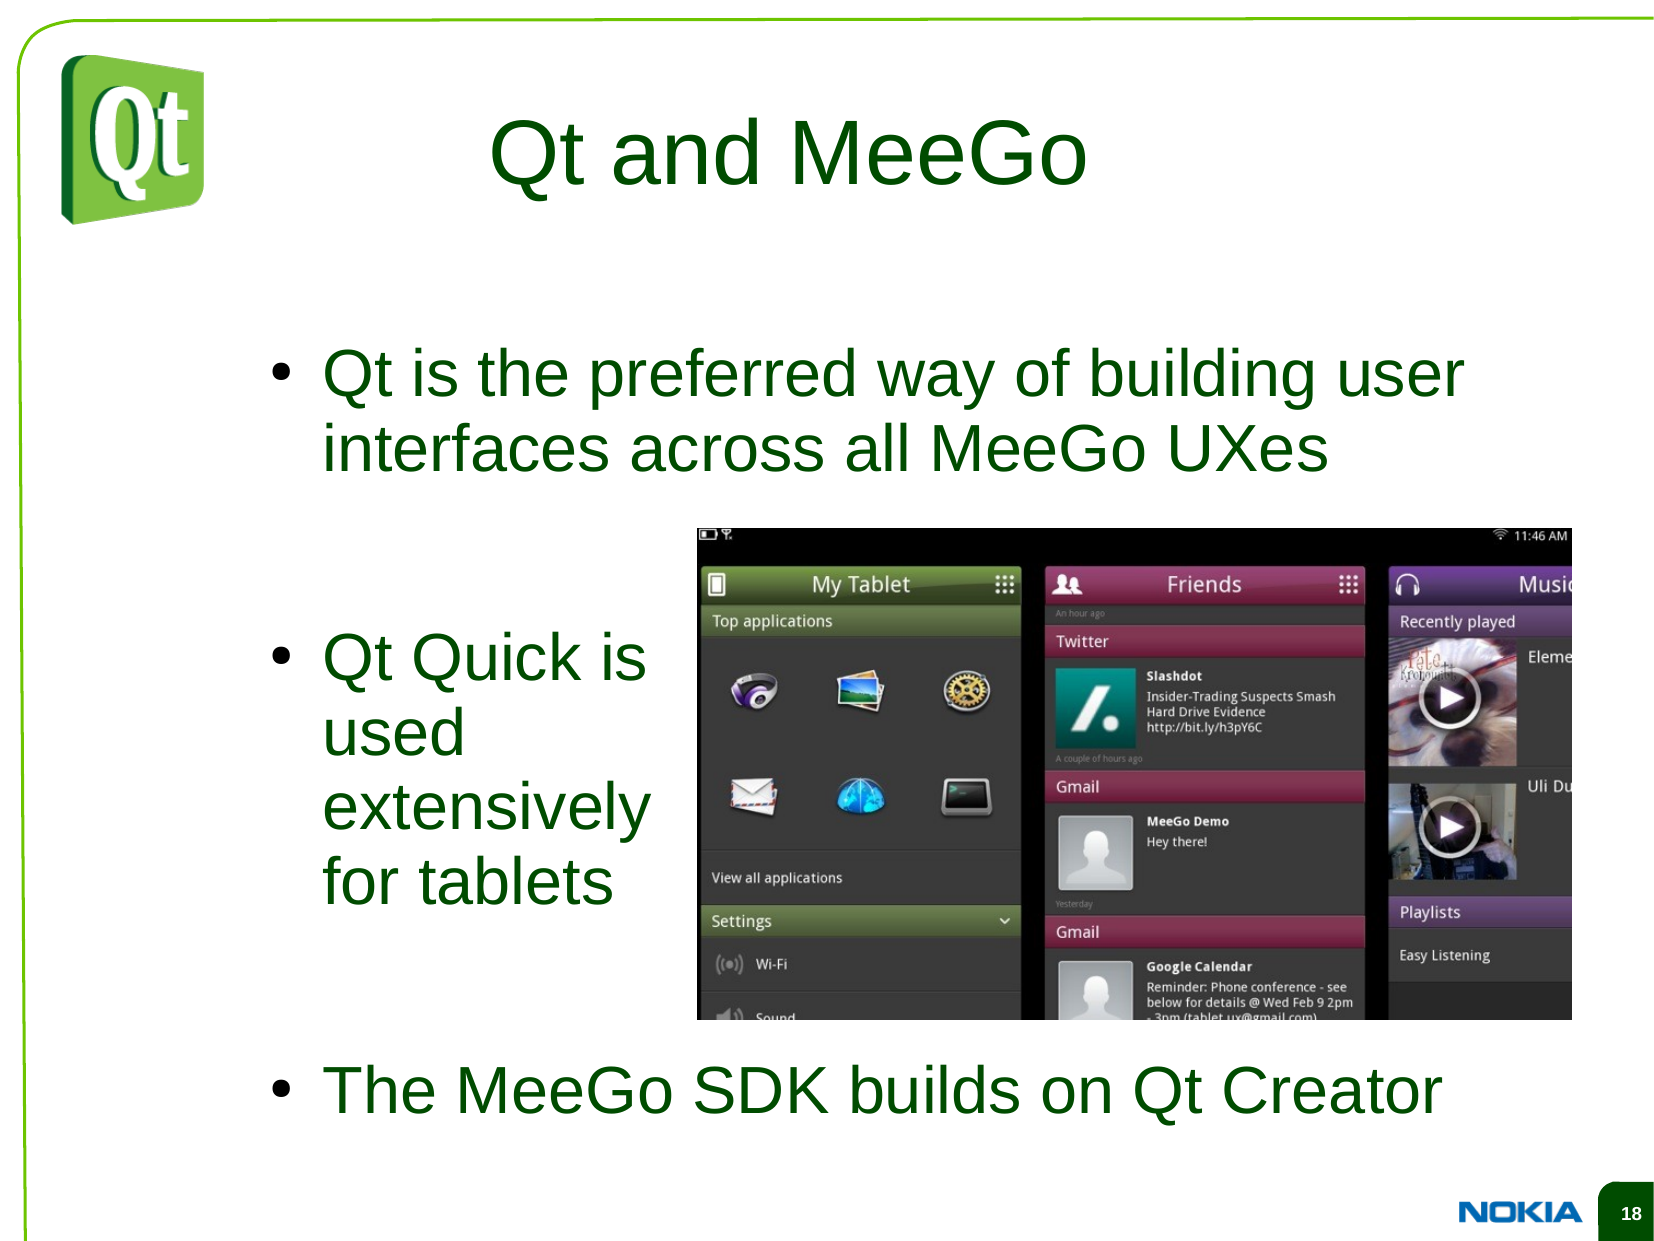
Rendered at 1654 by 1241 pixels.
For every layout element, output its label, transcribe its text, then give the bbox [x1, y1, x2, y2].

title Qt and MeeGo [251, 56, 1327, 250]
picture [697, 528, 1572, 1021]
picture [61, 55, 204, 225]
list Qt is the preferred way of building user interfaces across all MeeGo UXes Qt Quick is used extensively for tablets The MeeGo SDK builds on Qt Creator [251, 336, 1571, 1141]
picture [1459, 1201, 1583, 1223]
